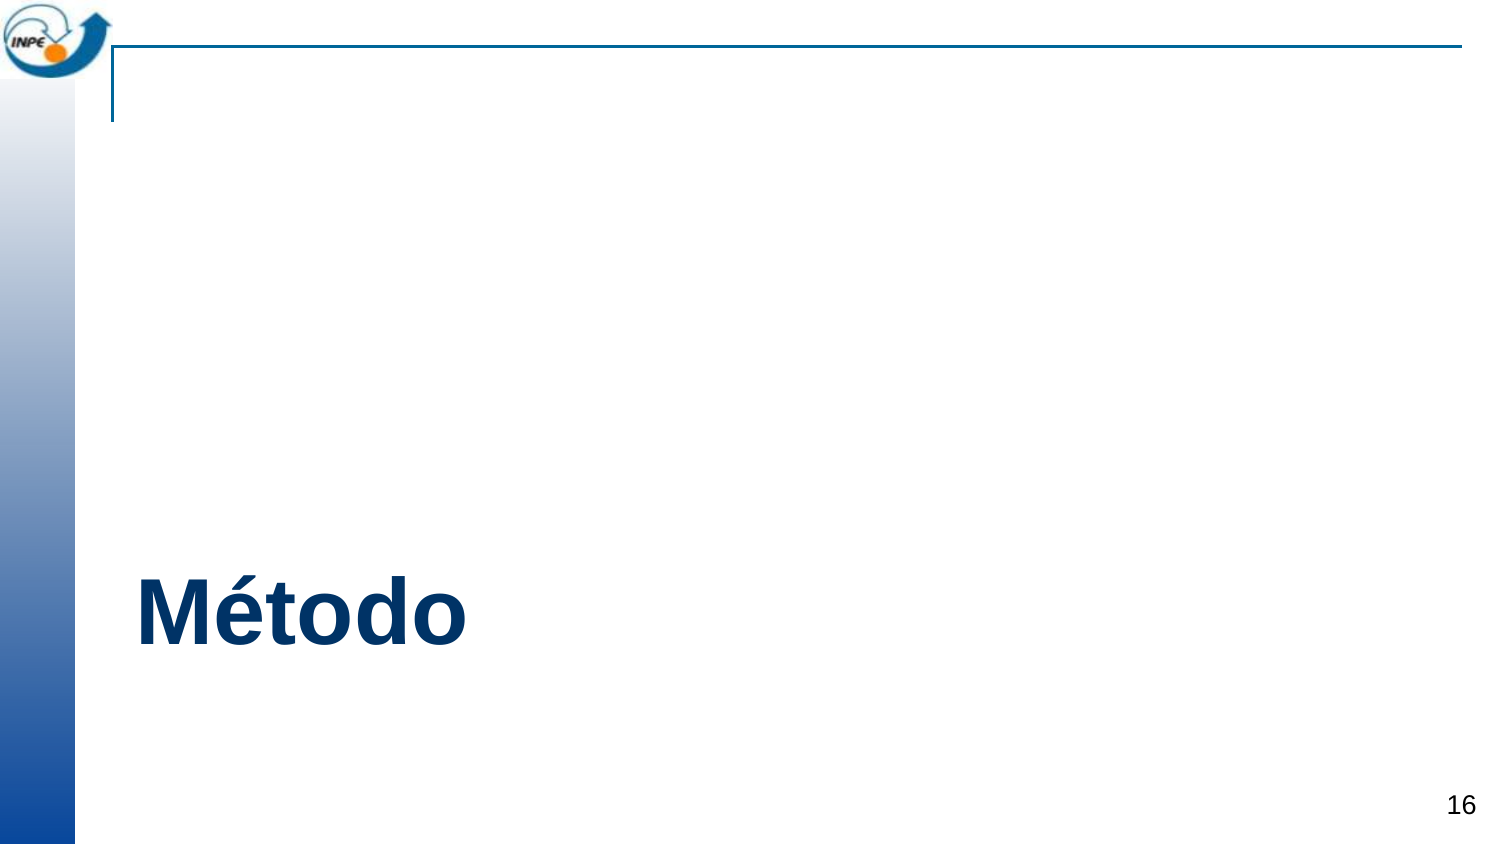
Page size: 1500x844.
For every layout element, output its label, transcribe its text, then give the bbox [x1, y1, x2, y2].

picture [0, 0, 113, 79]
title Método [118, 542, 1394, 710]
slide_number <number> [1403, 779, 1494, 844]
